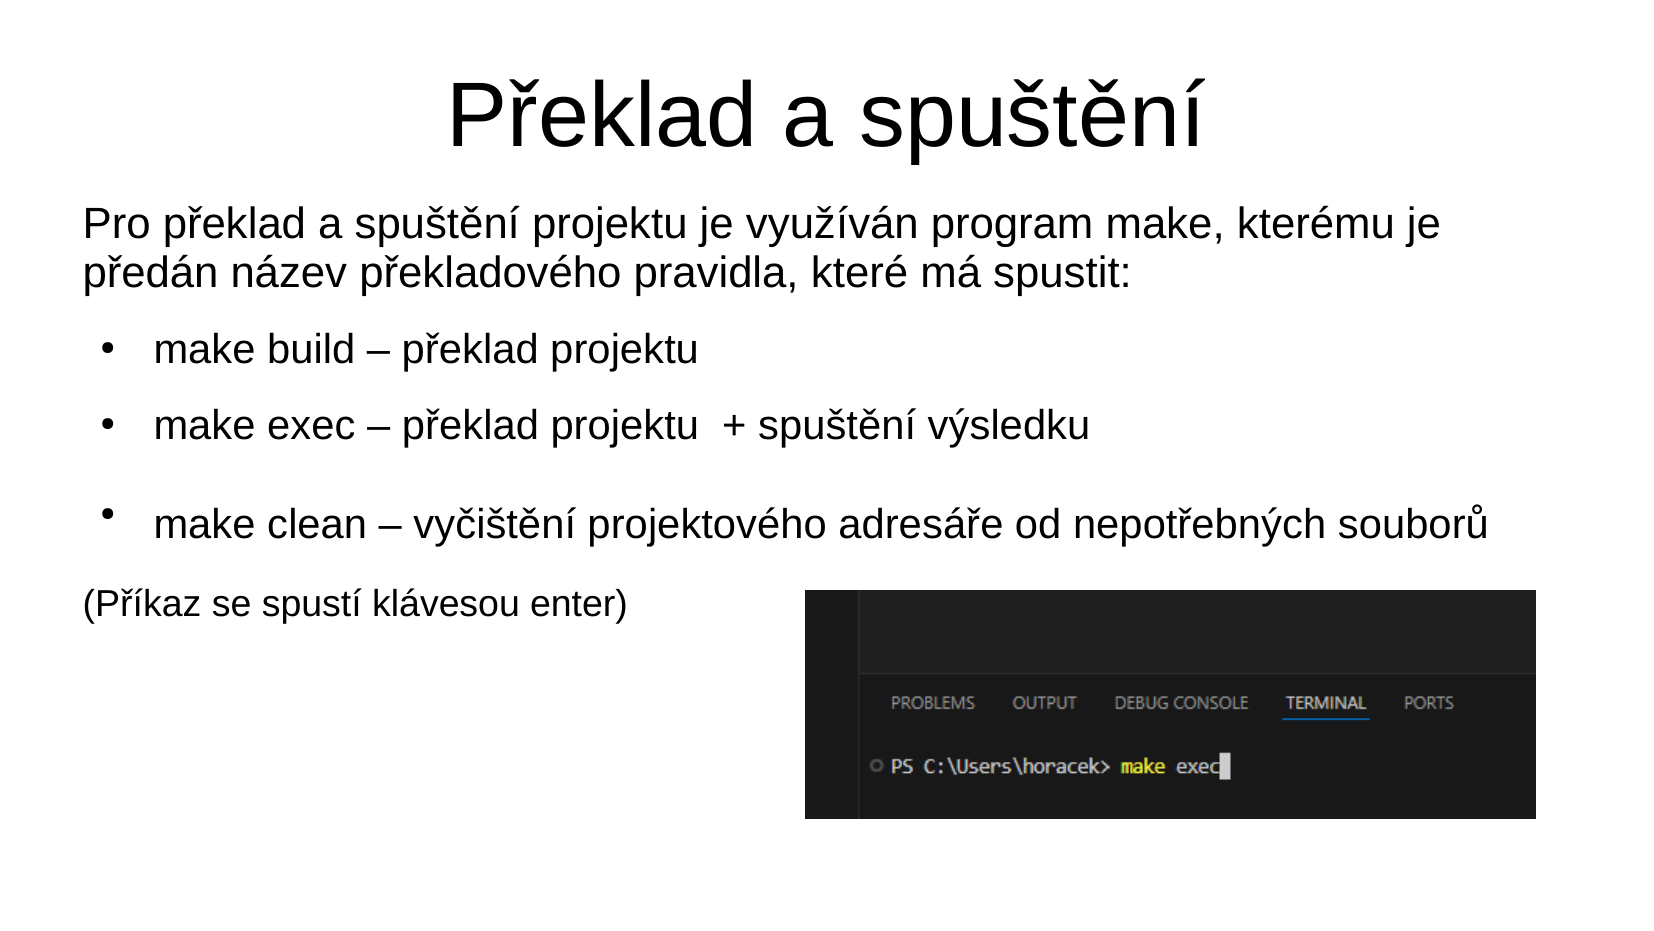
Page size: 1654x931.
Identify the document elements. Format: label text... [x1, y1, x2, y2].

title Překlad a spuštění [82, 37, 1571, 193]
list Pro překlad a spuštění projektu je využíván program make, kterému je předán název překladového pravidla, které má spustit: make build – překlad projektu make exec – překlad projektu + spuštění výsledku make clean – vyčištění projektového adresáře od nepotřebných souborů (Příkaz se spustí klávesou enter) [82, 198, 1571, 739]
picture [805, 590, 1536, 819]
